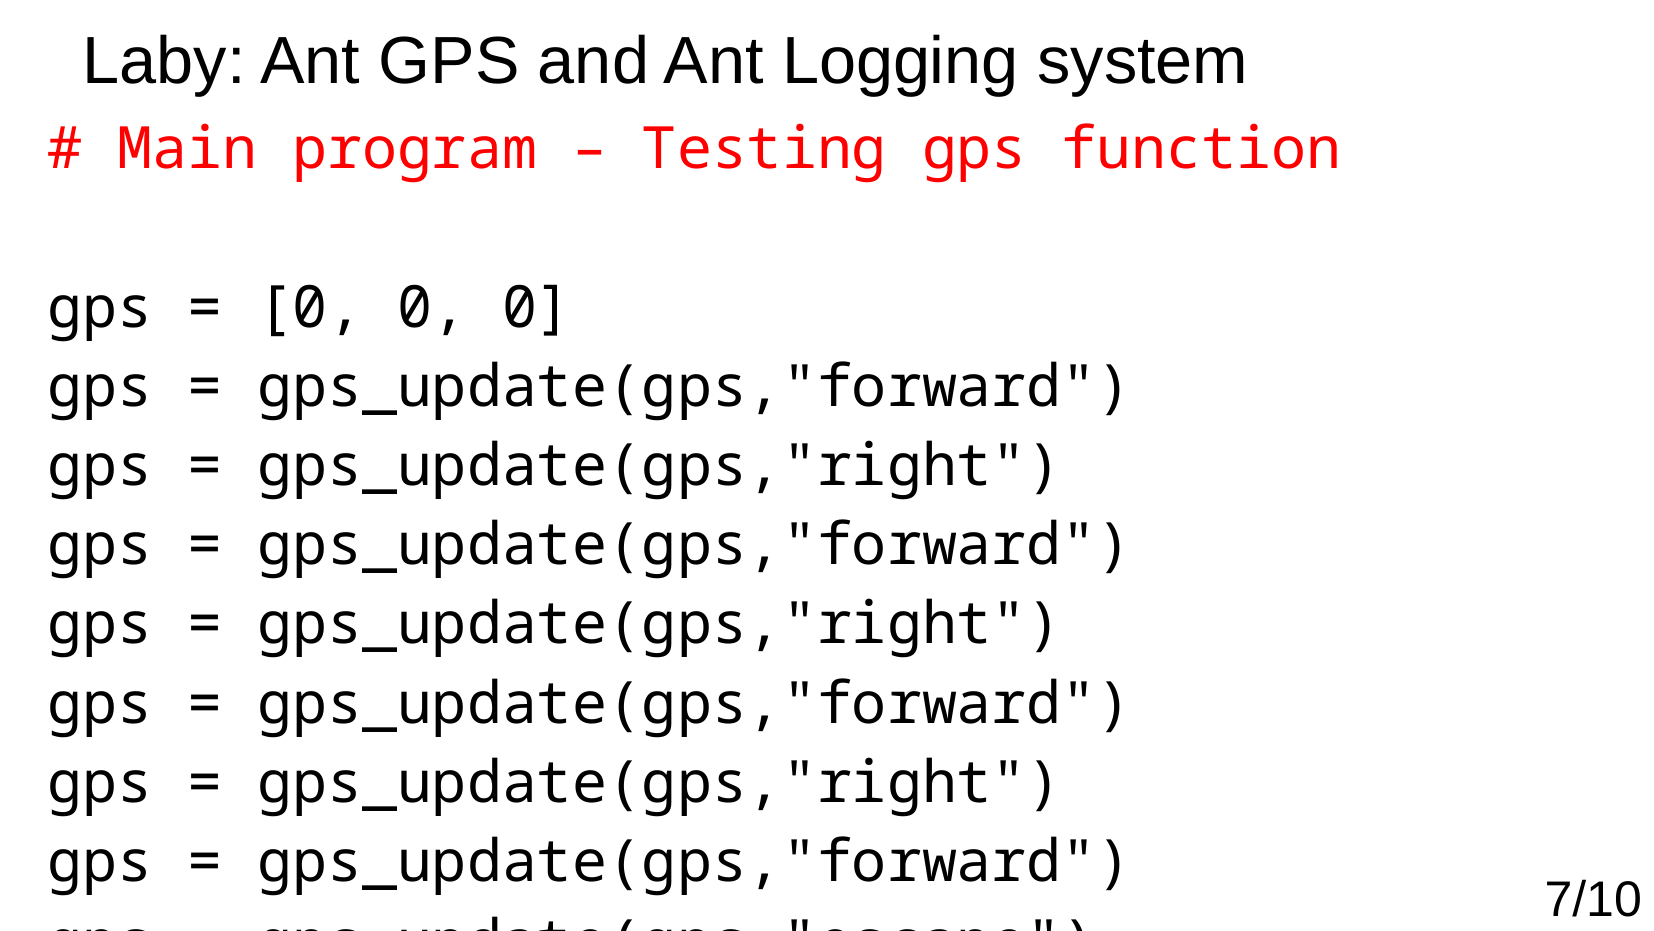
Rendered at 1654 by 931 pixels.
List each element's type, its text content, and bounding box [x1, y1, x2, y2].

title 7/10 [1523, 871, 1642, 931]
subtitle # Main program – Testing gps function gps = [0, 0, 0] gps = gps_update(gps,"forward") gps = gps_update(gps,"right") gps = gps_update(gps,"forward") gps = gps_update(gps,"right") gps = gps_update(gps,"forward") gps = gps_update(gps,"right") gps = gps_update(gps,"forward") gps = gps_update(gps,"escape") [47, 106, 1654, 922]
title Laby: Ant GPS and Ant Logging system [82, 22, 1571, 98]
